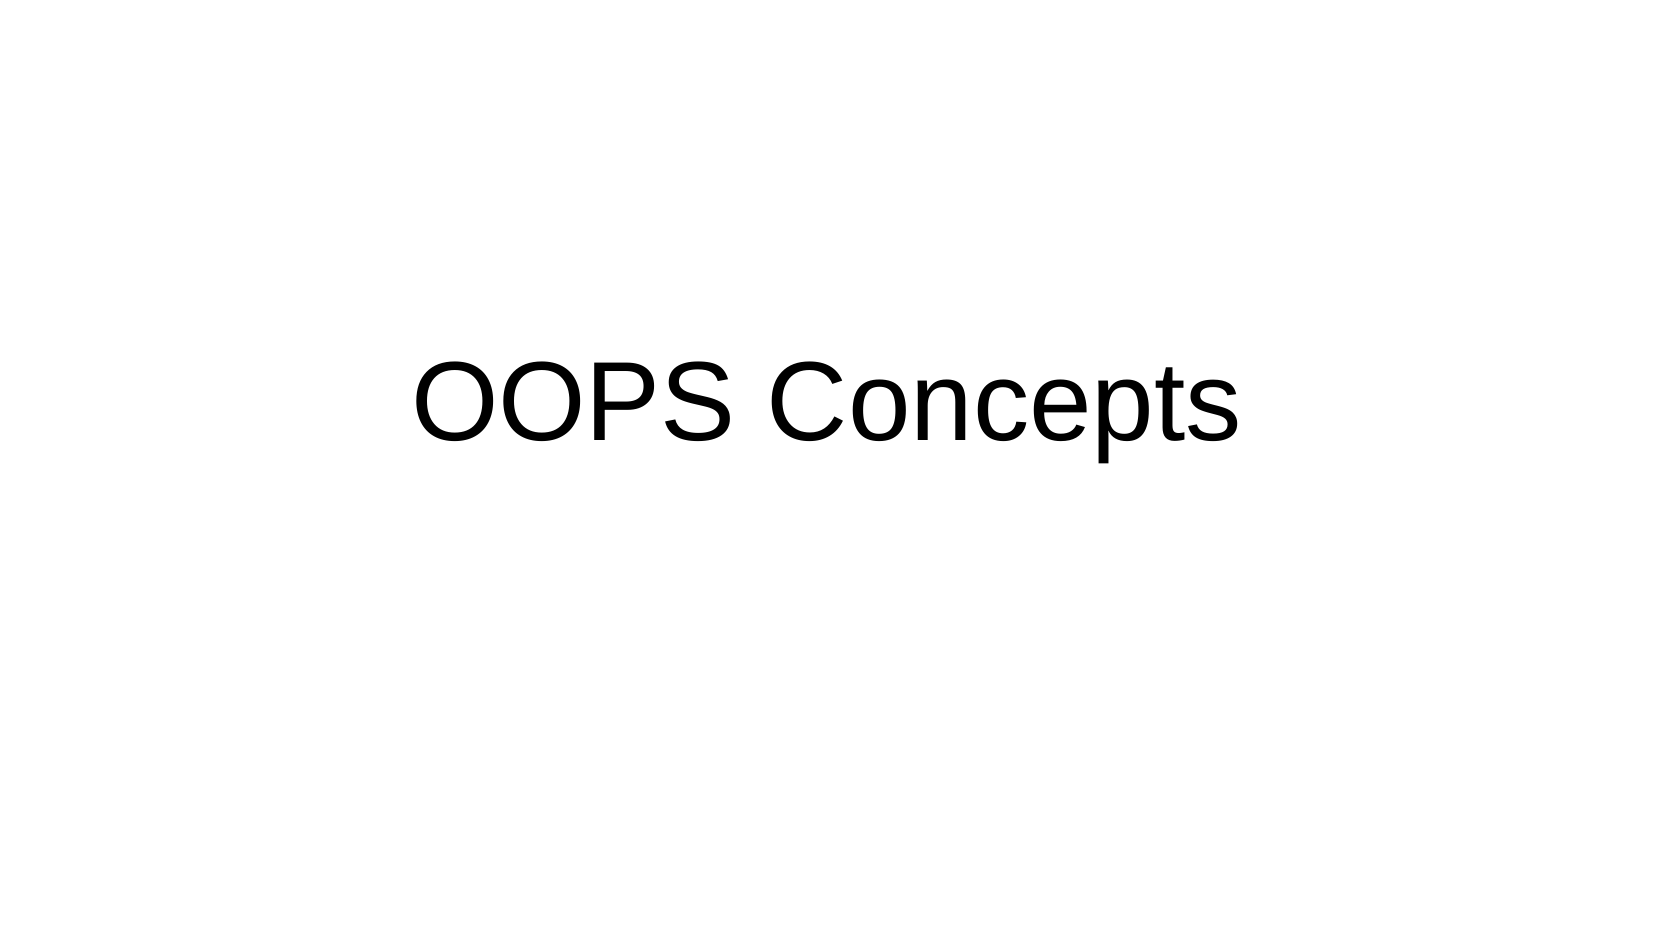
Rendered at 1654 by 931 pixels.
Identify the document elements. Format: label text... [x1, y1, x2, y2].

subtitle OOPS Concepts [82, 45, 1571, 758]
